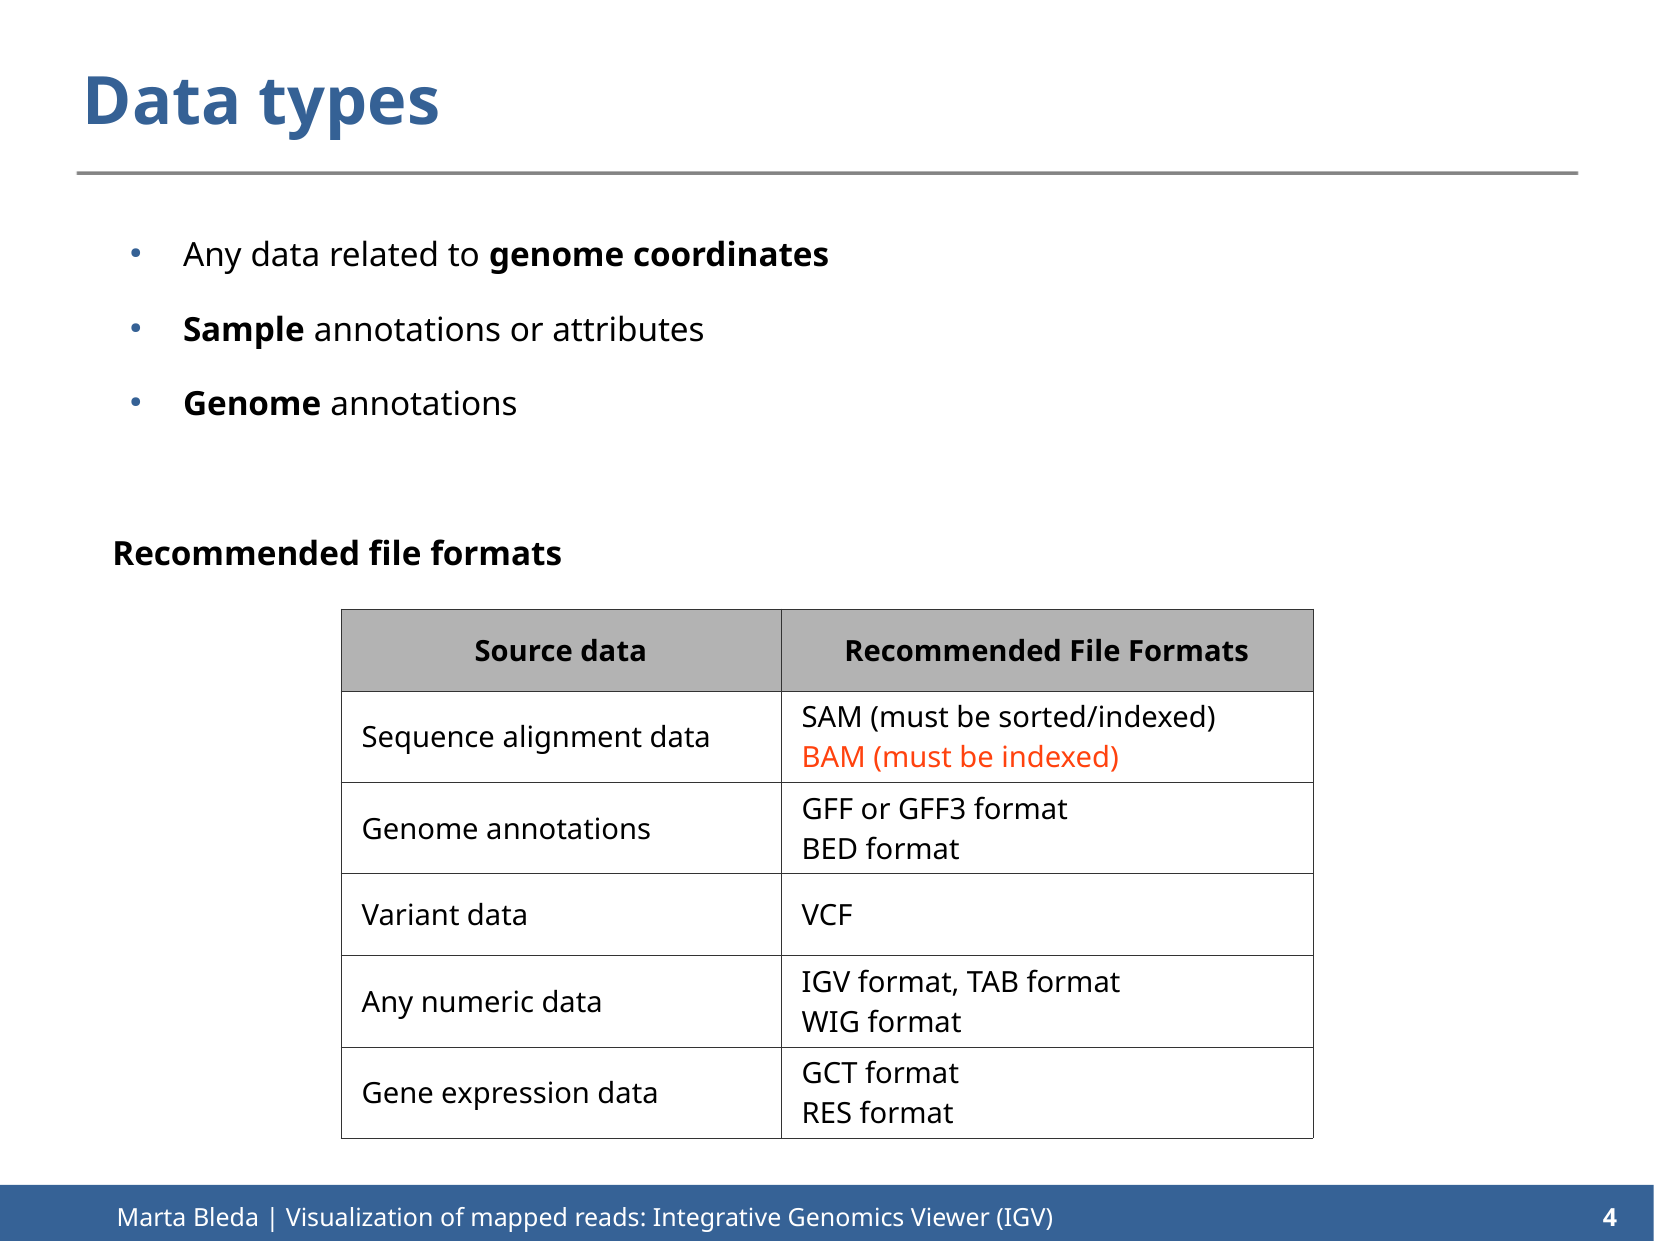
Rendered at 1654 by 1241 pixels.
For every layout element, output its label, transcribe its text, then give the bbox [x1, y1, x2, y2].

picture [74, 170, 1580, 175]
table_cell Sequence alignment data [342, 692, 781, 782]
title Data types [82, 49, 1571, 148]
table_cell Gene expression data [342, 1048, 781, 1138]
table_cell Any numeric data [342, 956, 781, 1047]
table_cell Genome annotations [342, 783, 781, 873]
table_cell VCF [782, 874, 1313, 955]
table_header Source data [342, 610, 781, 691]
list Any data related to genome coordinates Sample annotations or attributes Genome annotations Recommended file formats [112, 231, 1552, 597]
table_header Recommended File Formats [782, 610, 1313, 691]
table_cell Variant data [342, 874, 781, 955]
table_cell GFF or GFF3 format BED format [782, 783, 1313, 873]
table_cell GCT format RES format [782, 1048, 1313, 1138]
table_cell SAM (must be sorted/indexed) BAM (must be indexed) [782, 692, 1313, 782]
table_cell IGV format, TAB format WIG format [782, 956, 1313, 1047]
